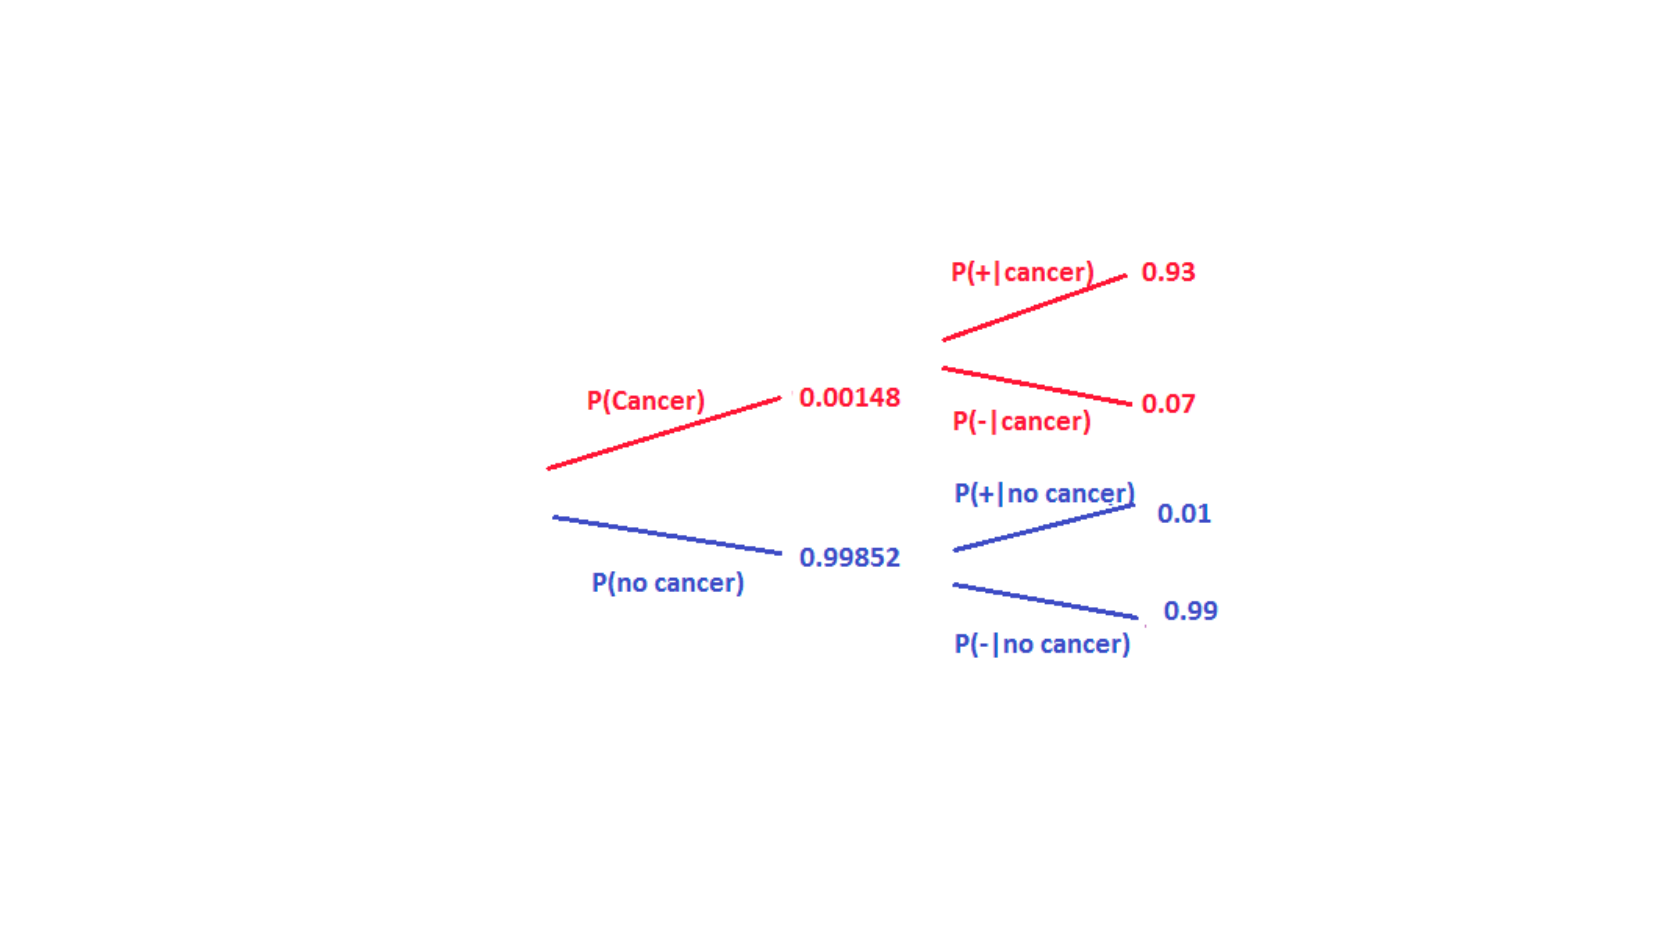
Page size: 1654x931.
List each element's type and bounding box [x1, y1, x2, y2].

picture [465, 239, 1267, 683]
